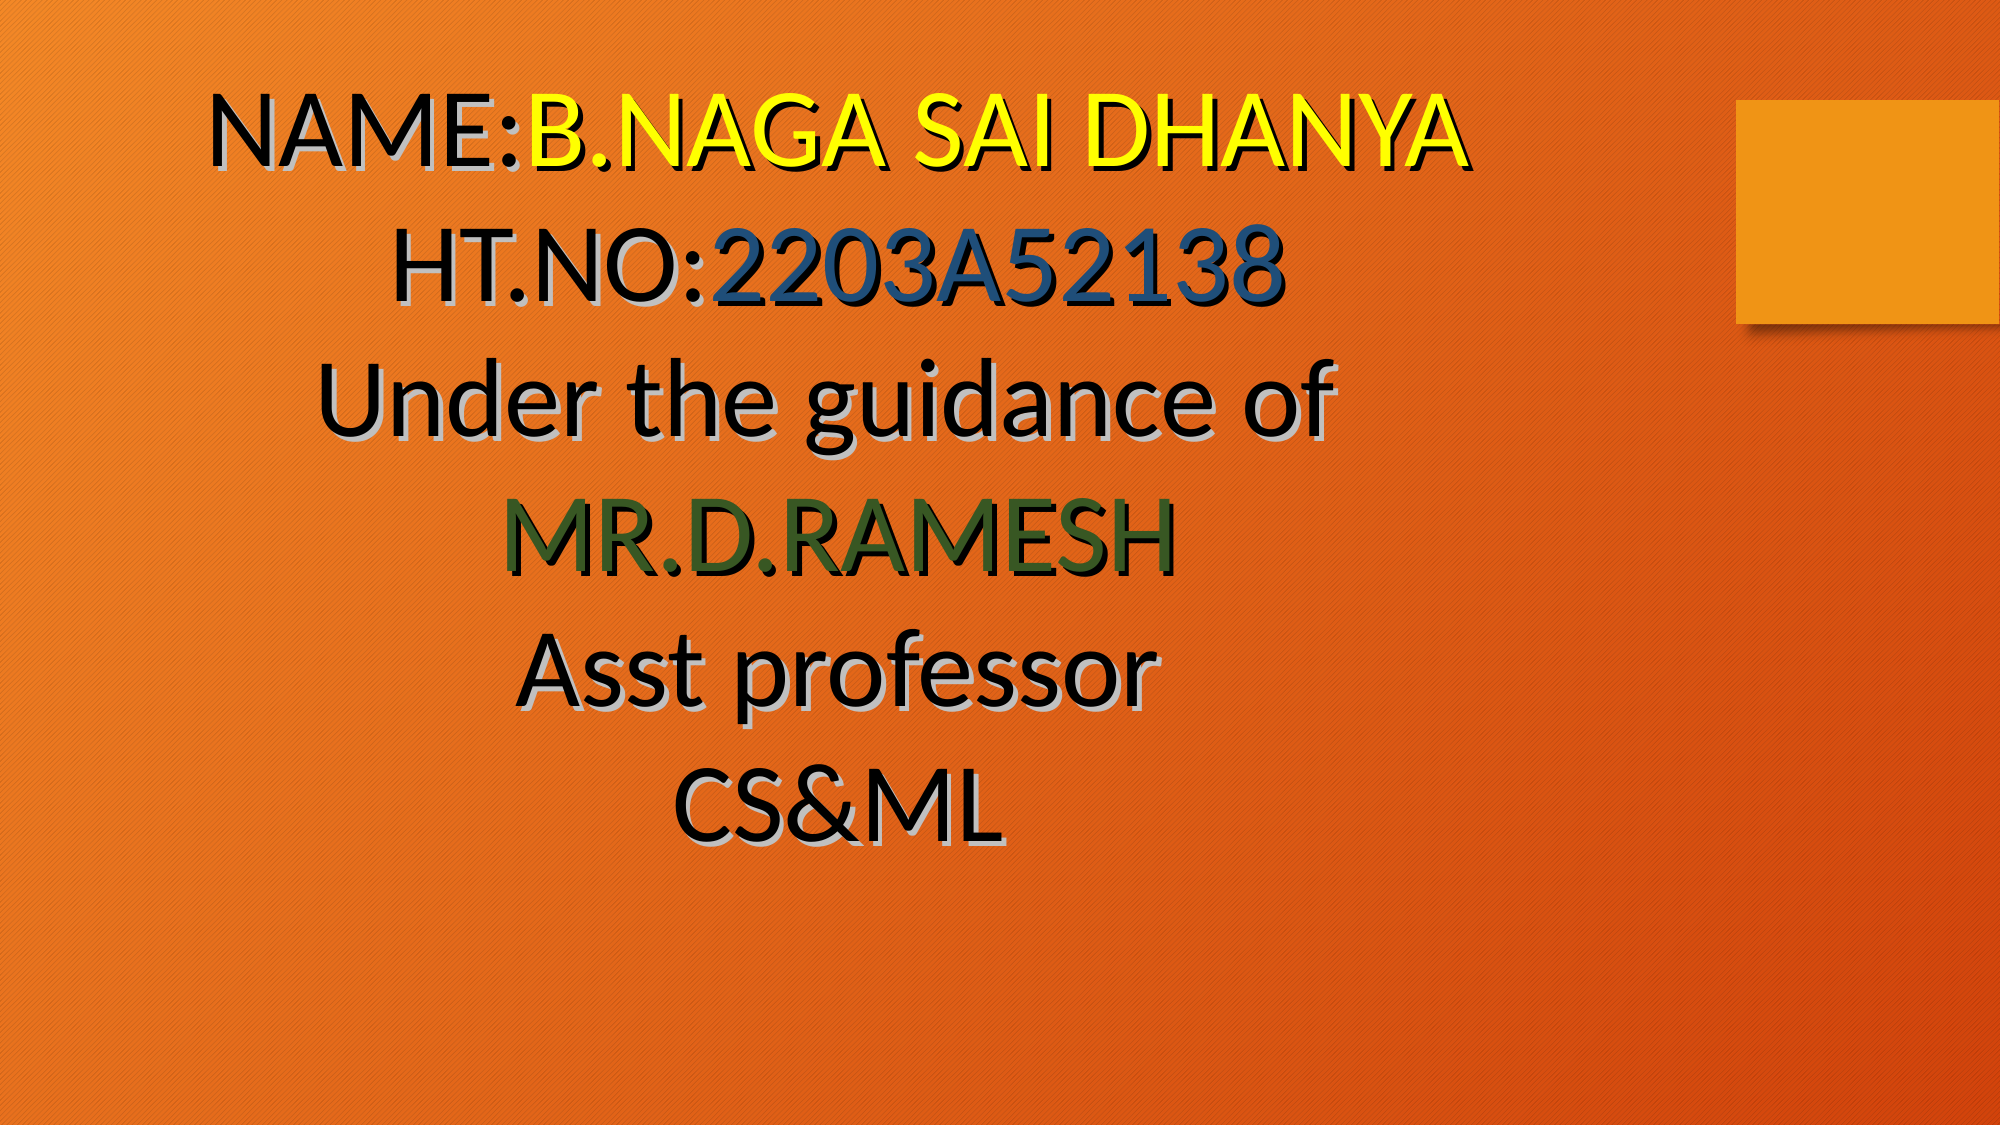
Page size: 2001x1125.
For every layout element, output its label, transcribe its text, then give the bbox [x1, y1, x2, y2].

text_box NAME:B.NAGA SAI DHANYA HT.NO:2203A52138 Under the guidance of MR.D.RAMESH Asst professor CS&ML [130, 47, 1547, 872]
